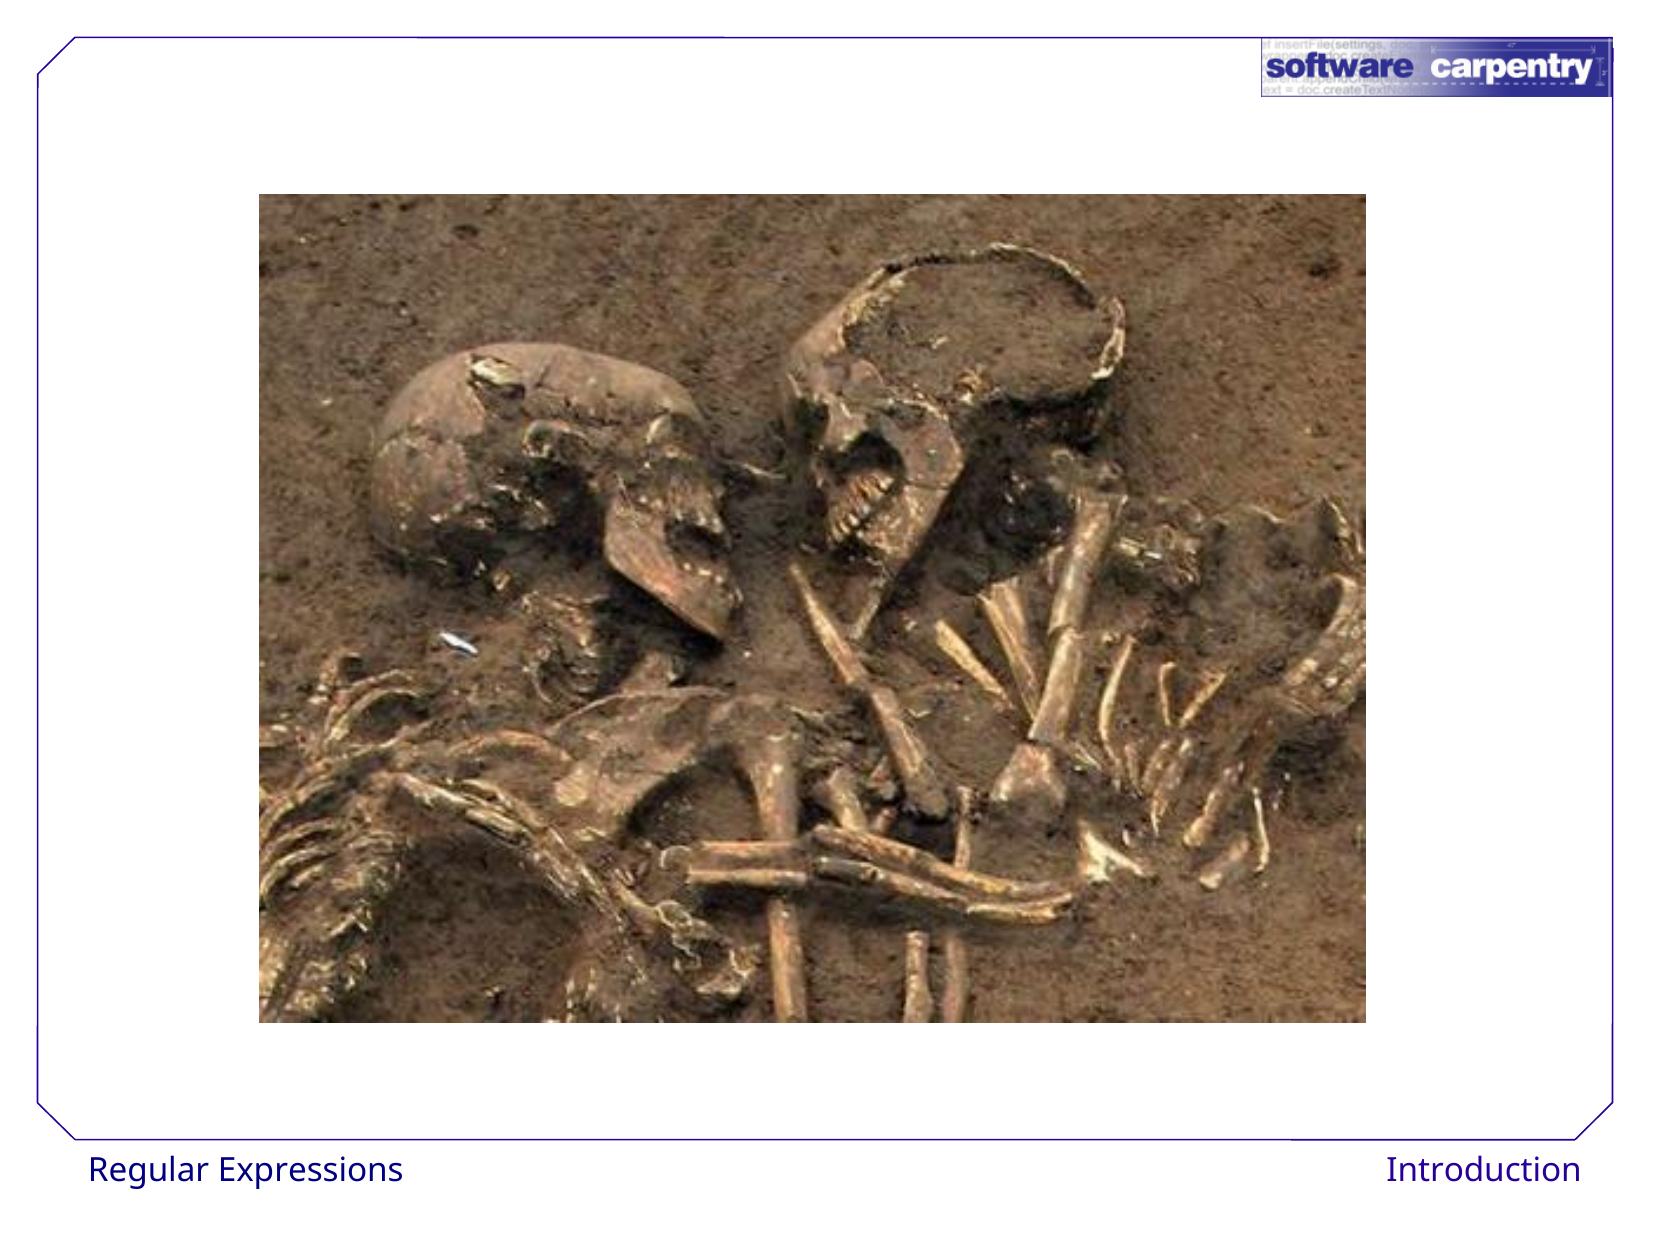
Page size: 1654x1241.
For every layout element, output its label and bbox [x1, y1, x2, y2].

picture [259, 194, 1366, 1023]
picture [1261, 39, 1613, 97]
